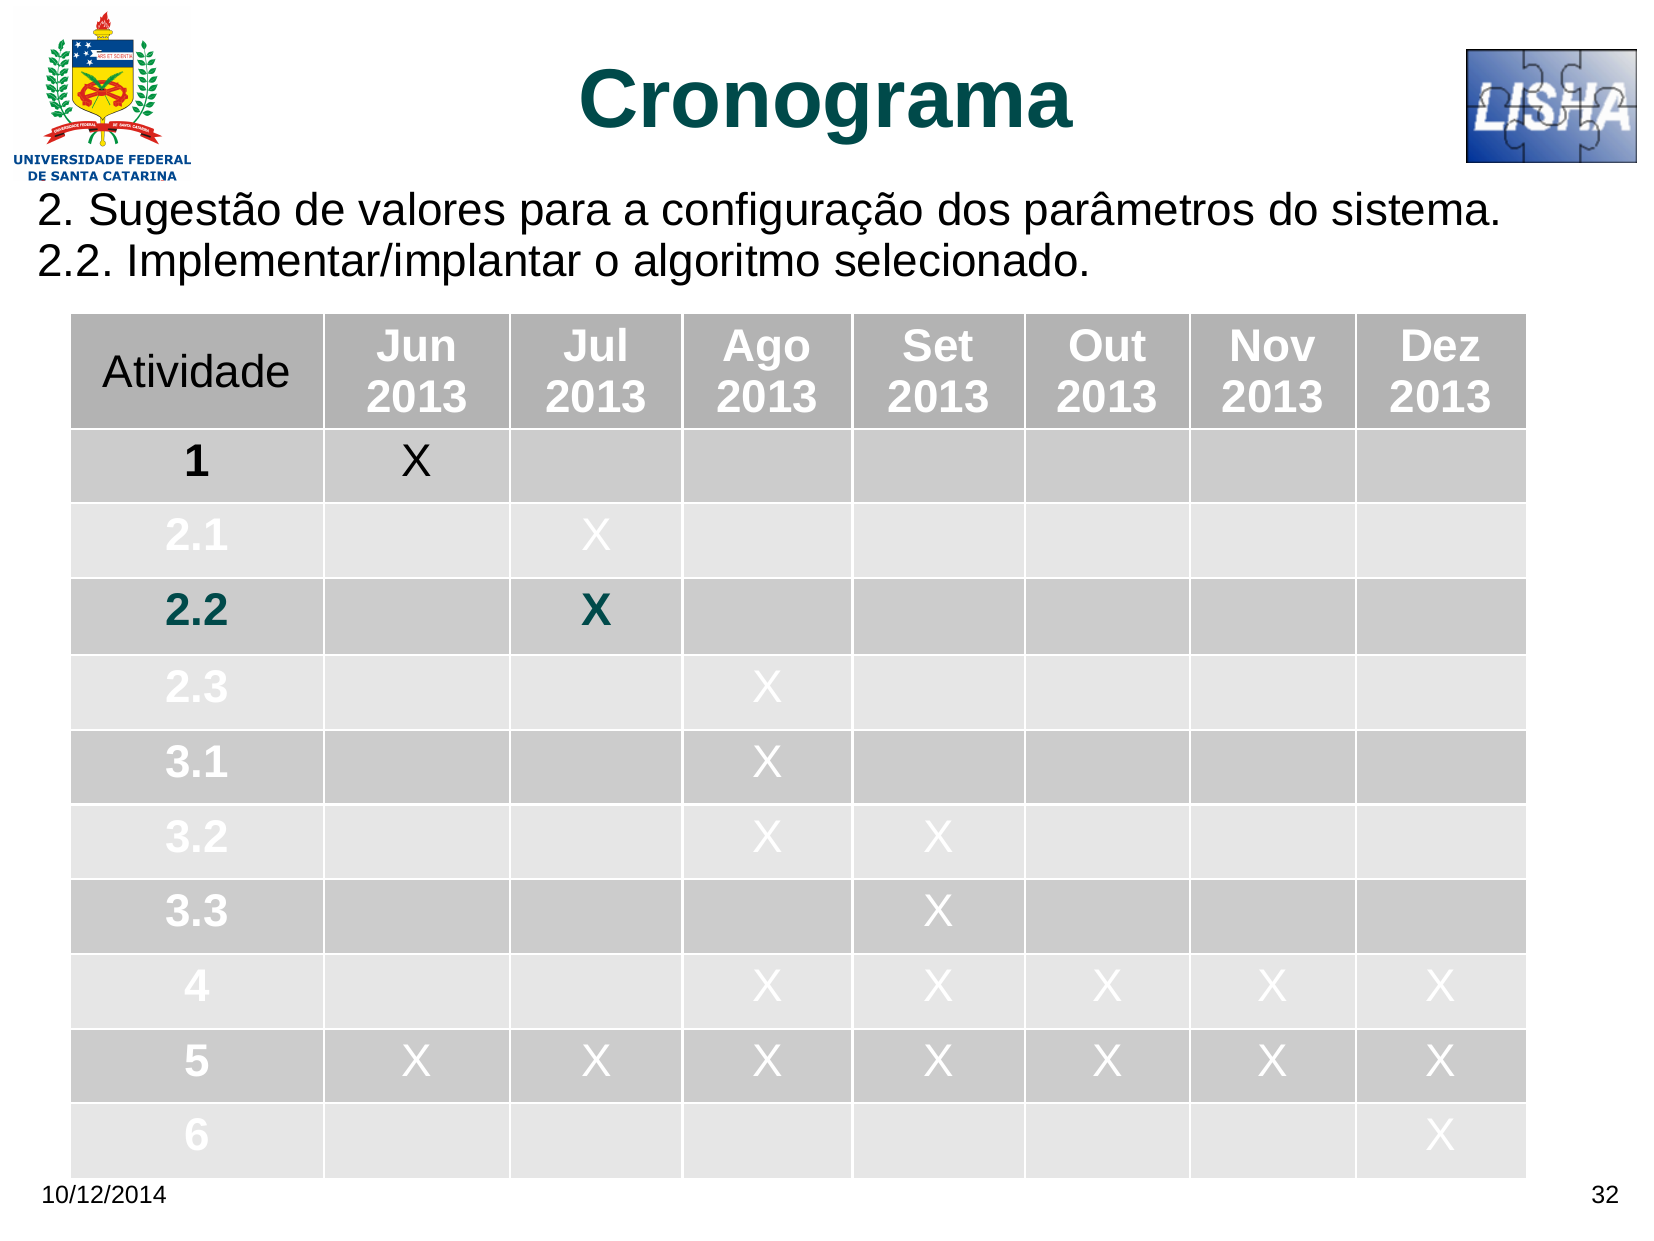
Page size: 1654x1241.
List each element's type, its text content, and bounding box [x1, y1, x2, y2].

table_cell X [684, 955, 851, 1028]
table_cell X [684, 731, 851, 803]
table_cell [854, 731, 1024, 803]
table_cell [684, 880, 851, 953]
table_cell [1026, 579, 1189, 654]
table_cell [1357, 579, 1526, 654]
table_cell 5 [71, 1030, 323, 1102]
table_cell 3.1 [71, 731, 323, 803]
table_cell X [1191, 1030, 1355, 1102]
table_cell [1026, 656, 1189, 729]
table_cell [1026, 1104, 1189, 1178]
table_cell X [1357, 955, 1526, 1028]
table_cell [1191, 731, 1355, 803]
table_cell [325, 731, 509, 803]
table_cell [684, 1104, 851, 1178]
table_cell 1 [71, 430, 323, 502]
picture [1466, 49, 1637, 163]
table_cell X [325, 430, 509, 502]
table_cell [1357, 656, 1526, 729]
table_cell [854, 579, 1024, 654]
table_cell [1191, 579, 1355, 654]
table_cell [1357, 806, 1526, 878]
table_cell [1191, 806, 1355, 878]
table_cell X [1026, 955, 1189, 1028]
table_cell [684, 579, 851, 654]
table_cell [511, 955, 681, 1028]
table_cell X [684, 1030, 851, 1102]
table_cell X [1357, 1030, 1526, 1102]
title Cronograma [190, 27, 1461, 183]
list 2. Sugestão de valores para a configuração dos parâmetros do sistema. 2.2. Implementar/implantar o algoritmo selecionado. [37, 183, 1613, 298]
table_cell [1357, 430, 1526, 502]
table_cell [1357, 504, 1526, 577]
table_cell X [684, 656, 851, 729]
table_cell [854, 430, 1024, 502]
table_cell [1026, 806, 1189, 878]
table_cell X [511, 1030, 681, 1102]
table_cell [325, 656, 509, 729]
table_cell X [1357, 1104, 1526, 1178]
table_cell 2.1 [71, 504, 323, 577]
table_cell [1191, 430, 1355, 502]
table_header Atividade [71, 314, 323, 428]
table_cell [854, 1104, 1024, 1178]
table_cell X [854, 955, 1024, 1028]
table_cell [325, 880, 509, 953]
table_cell [1191, 656, 1355, 729]
table_cell X [1026, 1030, 1189, 1102]
table_cell 3.2 [71, 806, 323, 878]
table_cell [1191, 1104, 1355, 1178]
table_header Jun 2013 [325, 314, 509, 428]
table_cell [1026, 504, 1189, 577]
table_cell X [854, 806, 1024, 878]
table_header Jul 2013 [511, 314, 681, 428]
table_cell [684, 430, 851, 502]
table_cell 3.3 [71, 880, 323, 953]
table_cell [511, 430, 681, 502]
table_cell X [854, 1030, 1024, 1102]
table_cell 2.3 [71, 656, 323, 729]
table_cell [1026, 731, 1189, 803]
table_cell X [325, 1030, 509, 1102]
table_cell [511, 806, 681, 878]
table_cell X [511, 579, 681, 654]
table_cell [511, 656, 681, 729]
table_cell [325, 806, 509, 878]
table_cell 6 [71, 1104, 323, 1178]
table_cell X [511, 504, 681, 577]
table_header Ago 2013 [684, 314, 851, 428]
table_cell X [854, 880, 1024, 953]
table_header Dez 2013 [1357, 314, 1526, 428]
table_cell X [1191, 955, 1355, 1028]
table_cell [325, 504, 509, 577]
table_cell [325, 1104, 509, 1178]
table_cell [684, 504, 851, 577]
table_cell [854, 656, 1024, 729]
table_cell [1357, 880, 1526, 953]
table_cell 2.2 [71, 579, 323, 654]
table_cell [1026, 430, 1189, 502]
picture [13, 6, 191, 181]
table_header Nov 2013 [1191, 314, 1355, 428]
table_cell [511, 880, 681, 953]
table_cell [1191, 504, 1355, 577]
table_cell X [684, 806, 851, 878]
table_cell [854, 504, 1024, 577]
table_cell [325, 579, 509, 654]
table_cell [511, 1104, 681, 1178]
table_cell 4 [71, 955, 323, 1028]
table_cell [1191, 880, 1355, 953]
table_cell [1357, 731, 1526, 803]
table_header Out 2013 [1026, 314, 1189, 428]
table_cell [511, 731, 681, 803]
table_header Set 2013 [854, 314, 1024, 428]
table_cell [1026, 880, 1189, 953]
table_cell [325, 955, 509, 1028]
